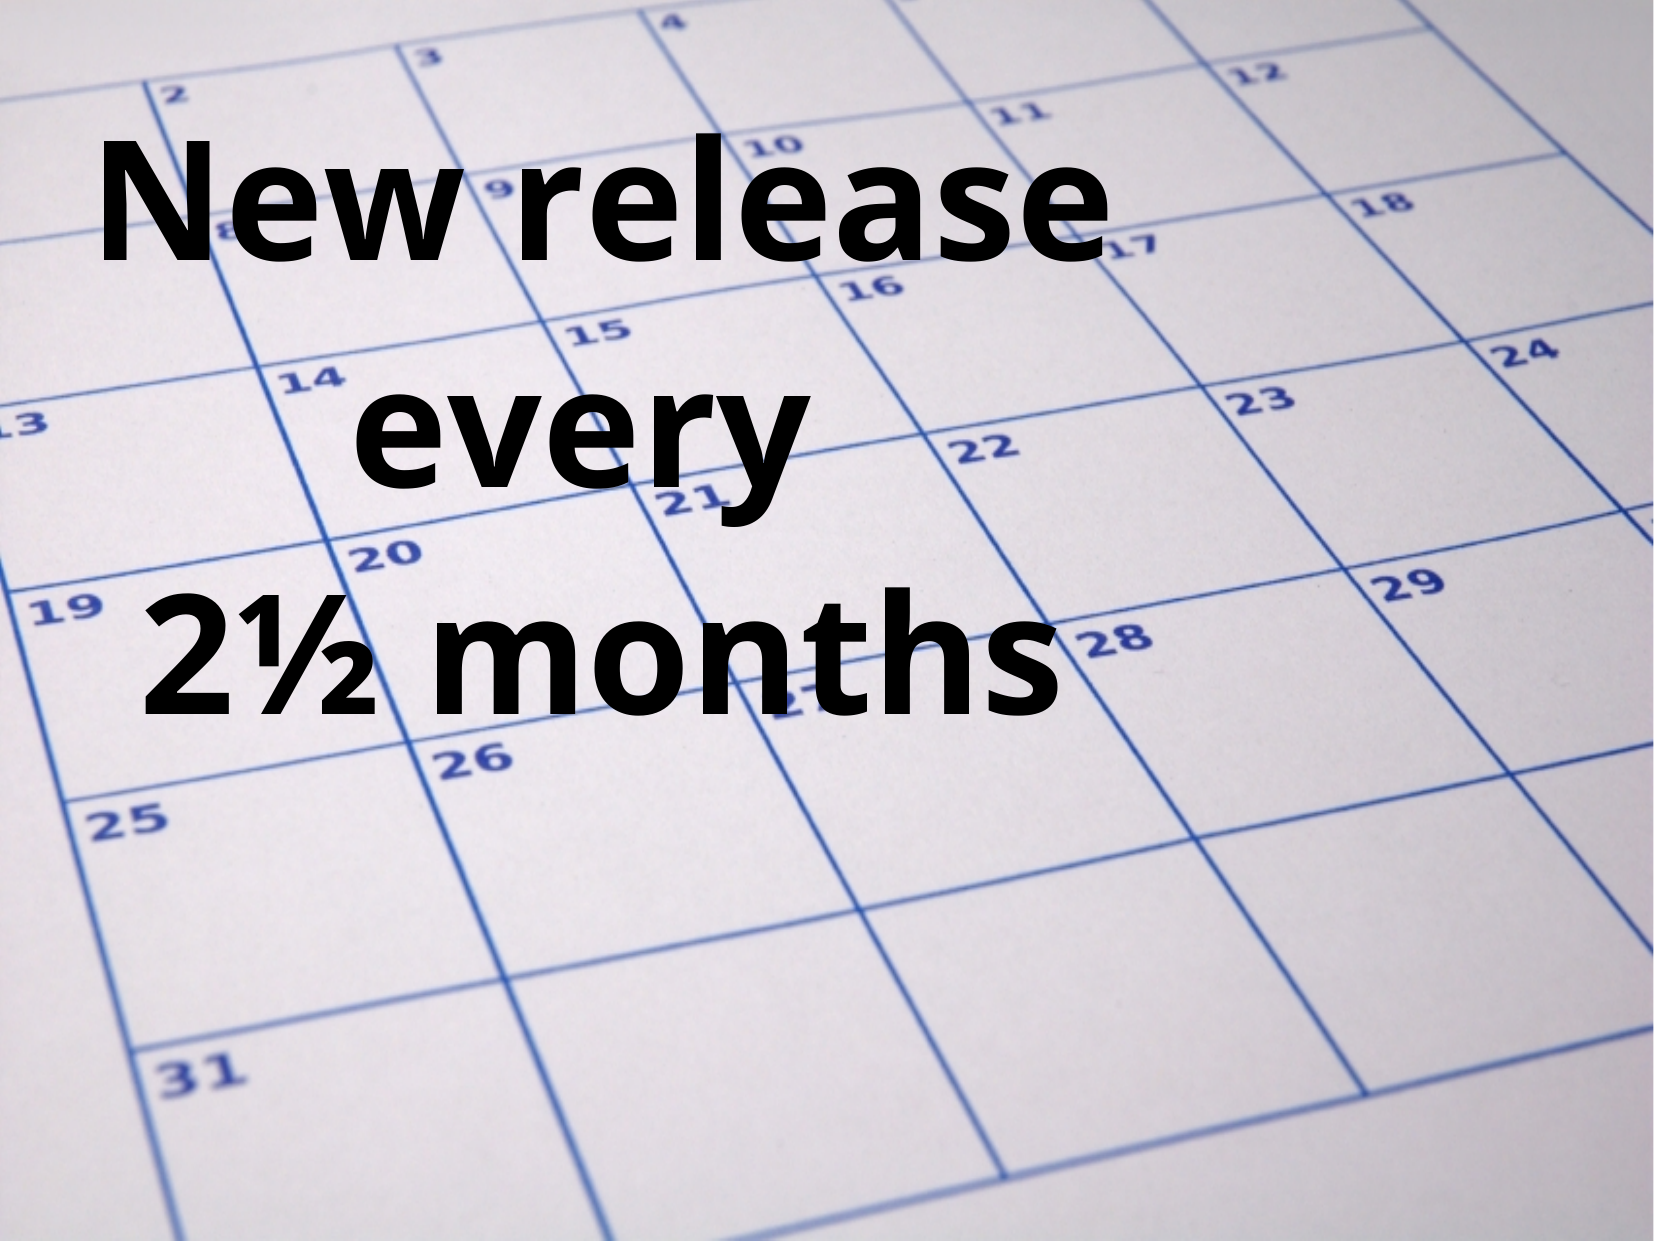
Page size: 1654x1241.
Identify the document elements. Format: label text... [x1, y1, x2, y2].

text_box New release every 2½ months [75, 75, 1538, 491]
picture [0, 0, 1654, 1241]
